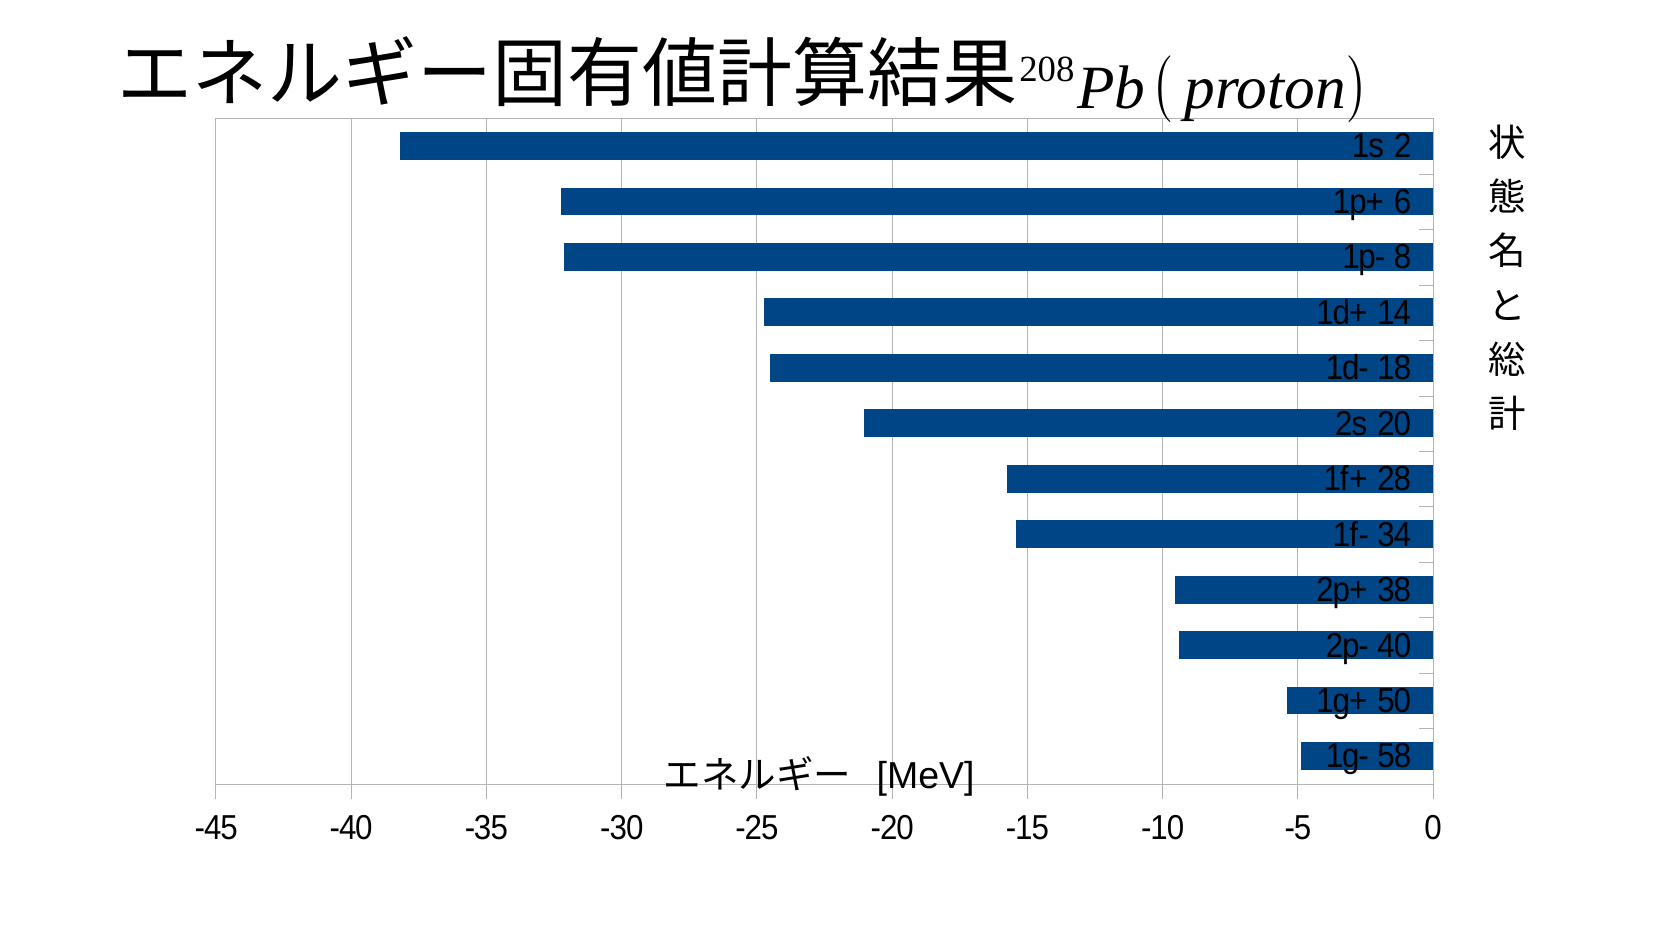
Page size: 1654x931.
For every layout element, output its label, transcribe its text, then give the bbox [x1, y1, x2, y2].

chart [1003, 47, 1383, 129]
text_box 状 態 名 と 総 計 エネルギー [MeV] [123, 105, 1654, 898]
title エネルギー固有値計算結果 [0, 0, 1312, 136]
